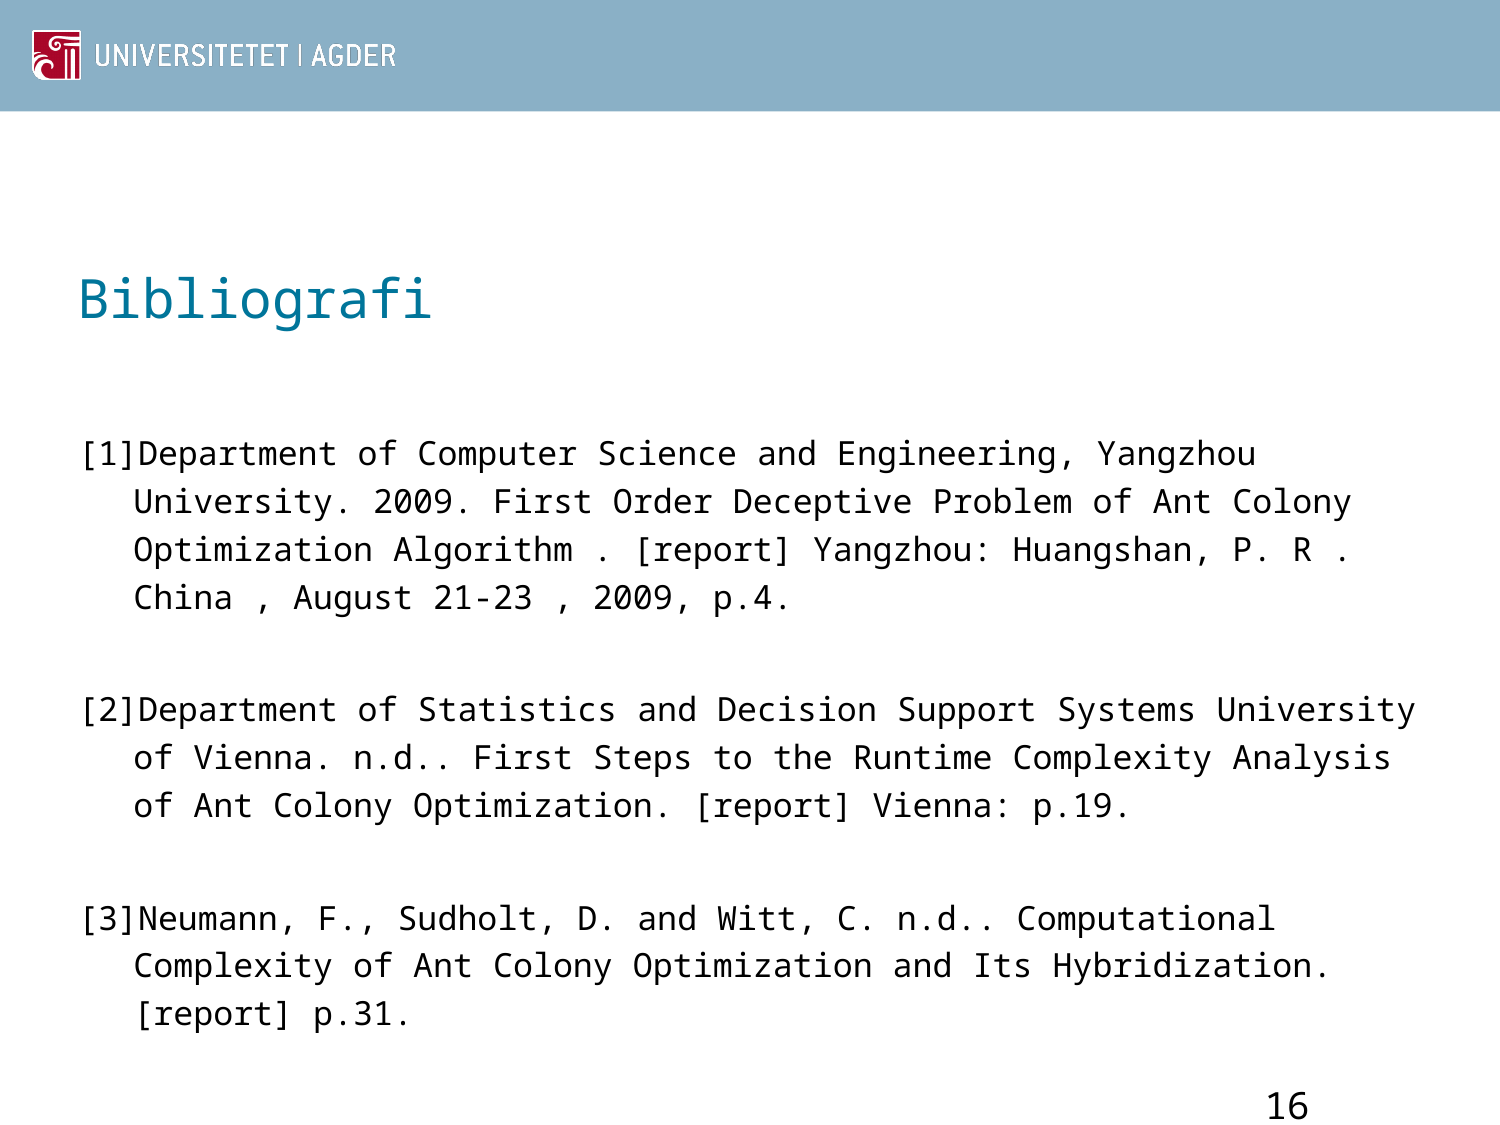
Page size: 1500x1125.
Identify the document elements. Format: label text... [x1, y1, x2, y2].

picture [32, 30, 395, 80]
title Bibliografi [62, 72, 1462, 312]
list [1]Department of Computer Science and Engineering, Yangzhou University. 2009. First Order Deceptive Problem of Ant Colony Optimization Algorithm . [report] Yangzhou: Huangshan, P. R . China , August 21-23 , 2009, p.4. [2]Department of Statistics and Decision Support Systems University of Vienna. n.d.. First Steps to the Runtime Complexity Analysis of Ant Colony Optimization. [report] Vienna: p.19. [3]Neumann, F., Sudholt, D. and Witt, C. n.d.. Computational Complexity of Ant Colony Optimization and Its Hybridization. [report] p.31. [62, 312, 1462, 1050]
